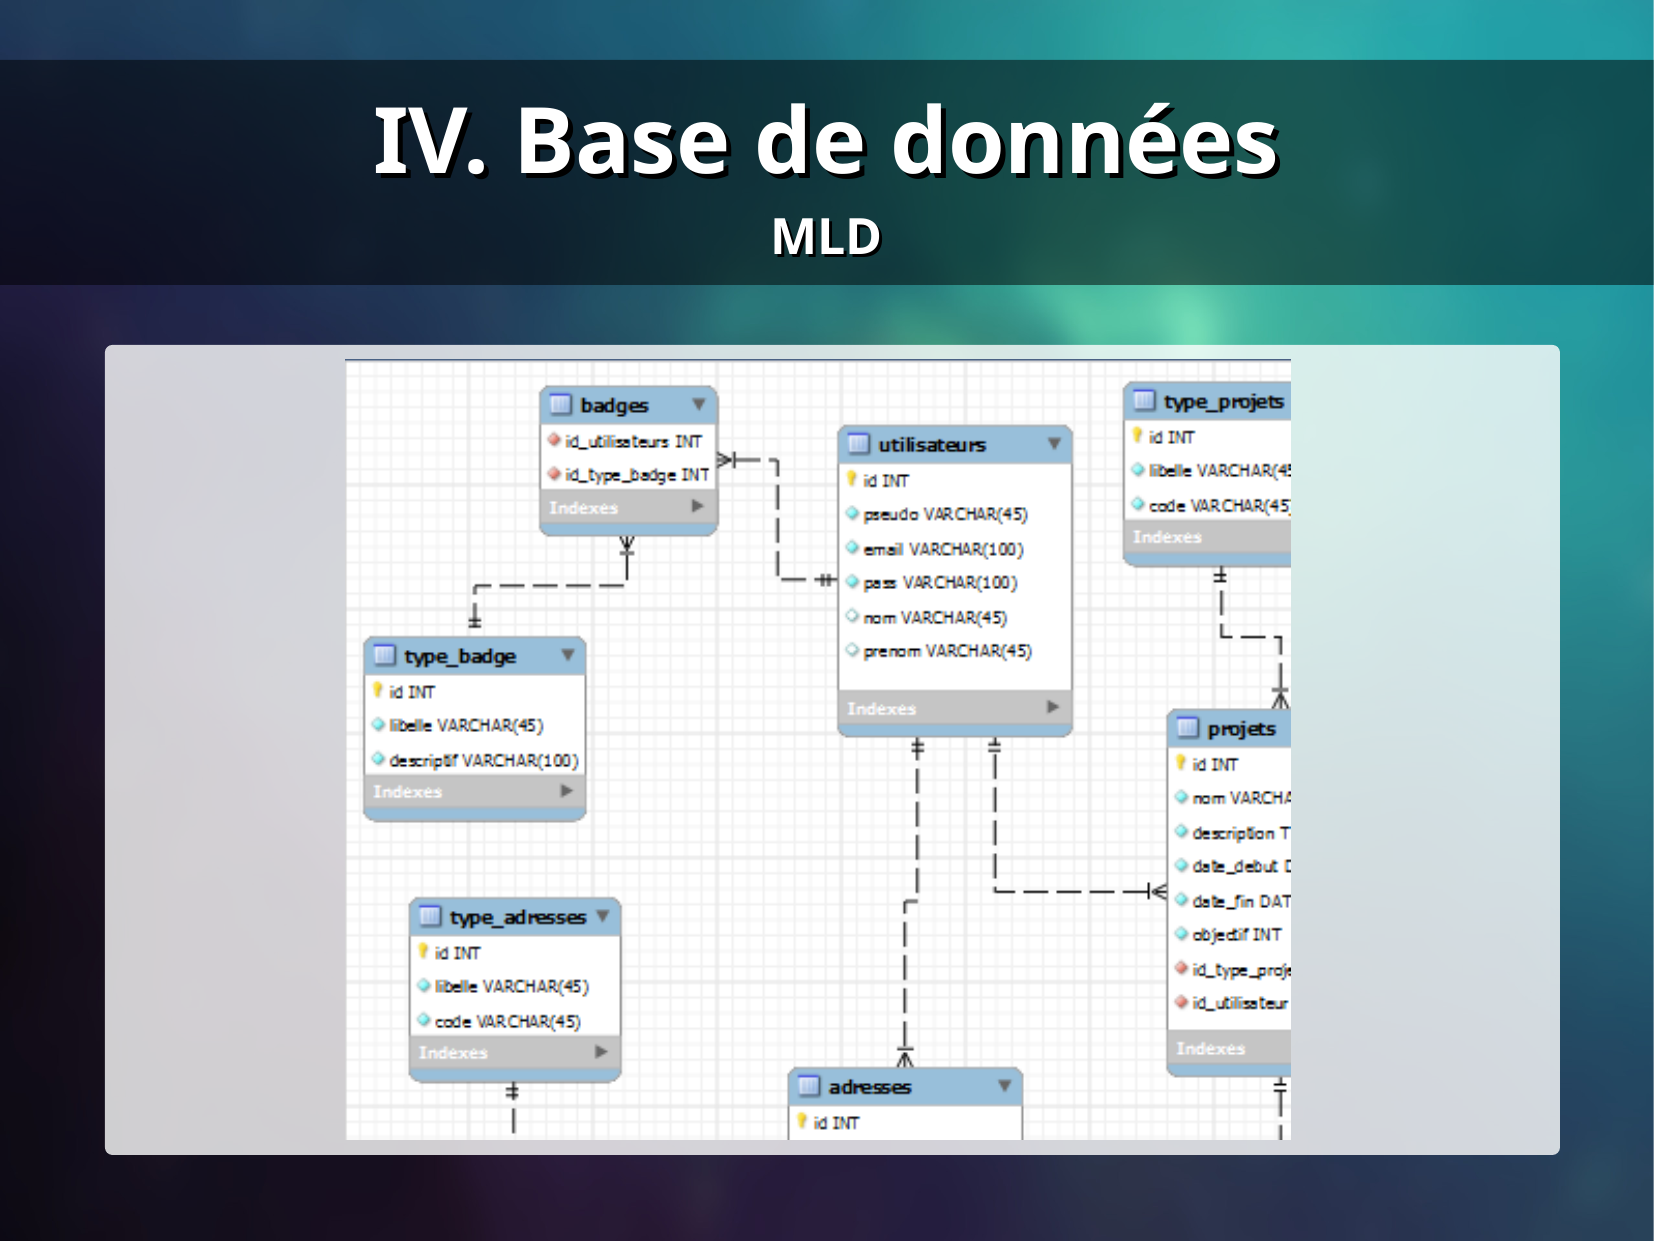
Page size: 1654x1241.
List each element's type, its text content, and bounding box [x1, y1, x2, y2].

title IV. Base de données MLD [0, 59, 1654, 285]
picture [0, 285, 1654, 1241]
picture [0, 0, 1654, 59]
subtitle patate [104, 344, 1560, 1155]
